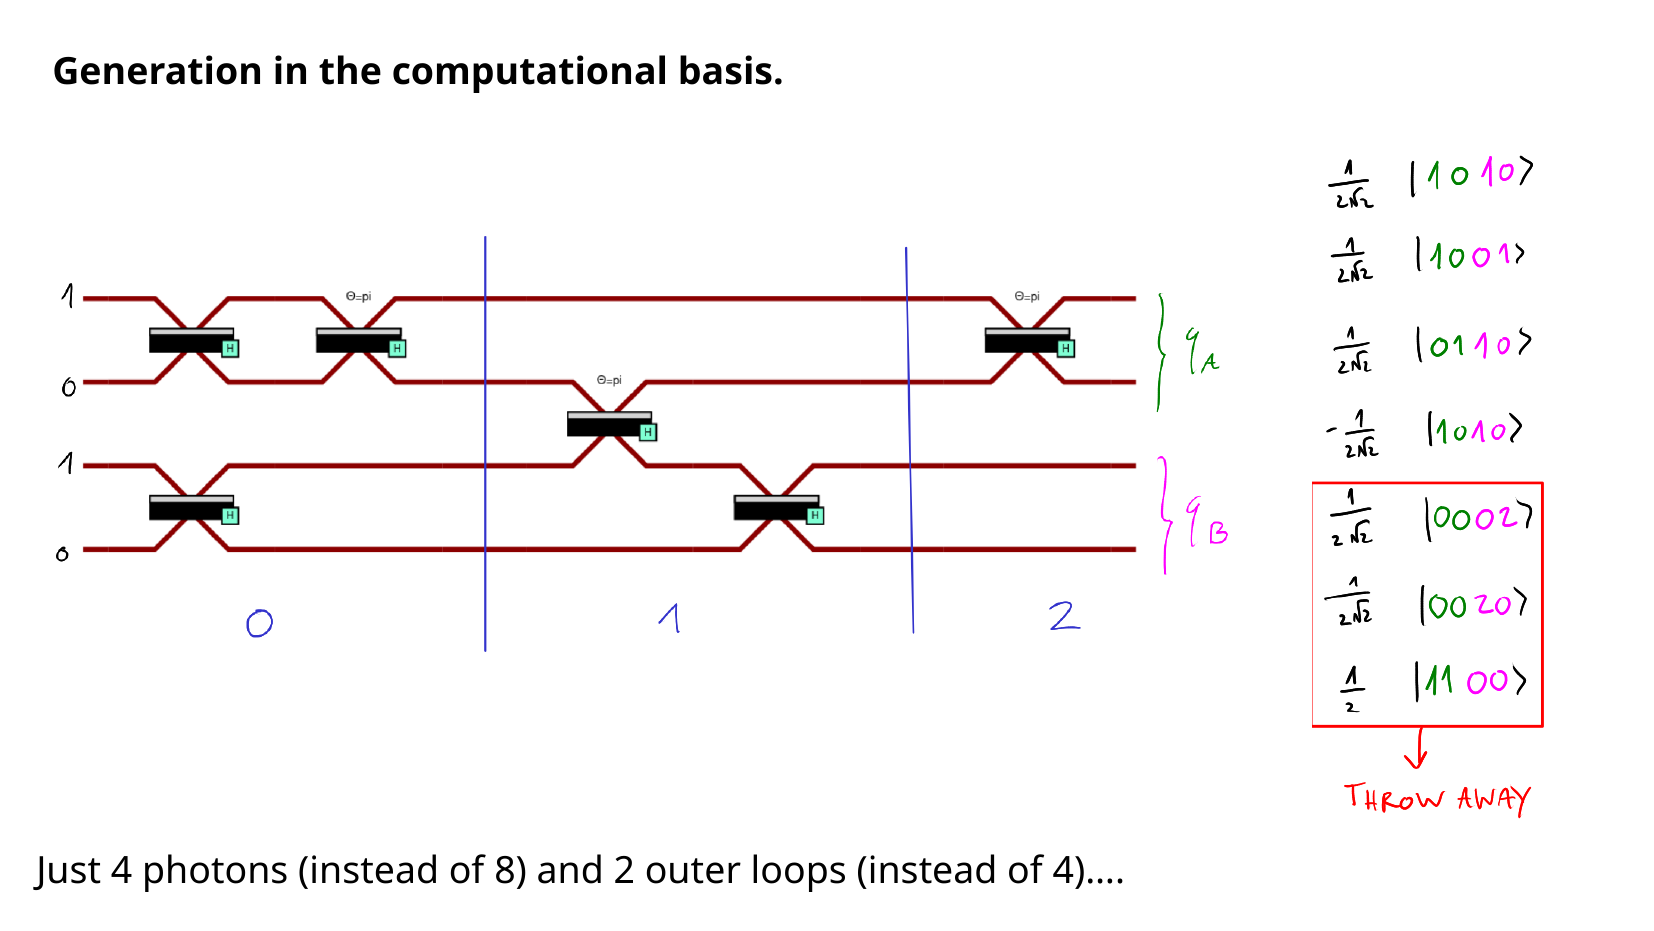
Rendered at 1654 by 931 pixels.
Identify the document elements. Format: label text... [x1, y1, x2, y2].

picture [37, 224, 1276, 676]
text_box Generation in the computational basis. [37, 37, 1276, 153]
picture [1312, 144, 1562, 826]
text_box Just 4 photons (instead of 8) and 2 outer loops (instead of 4)…. [0, 836, 1163, 901]
